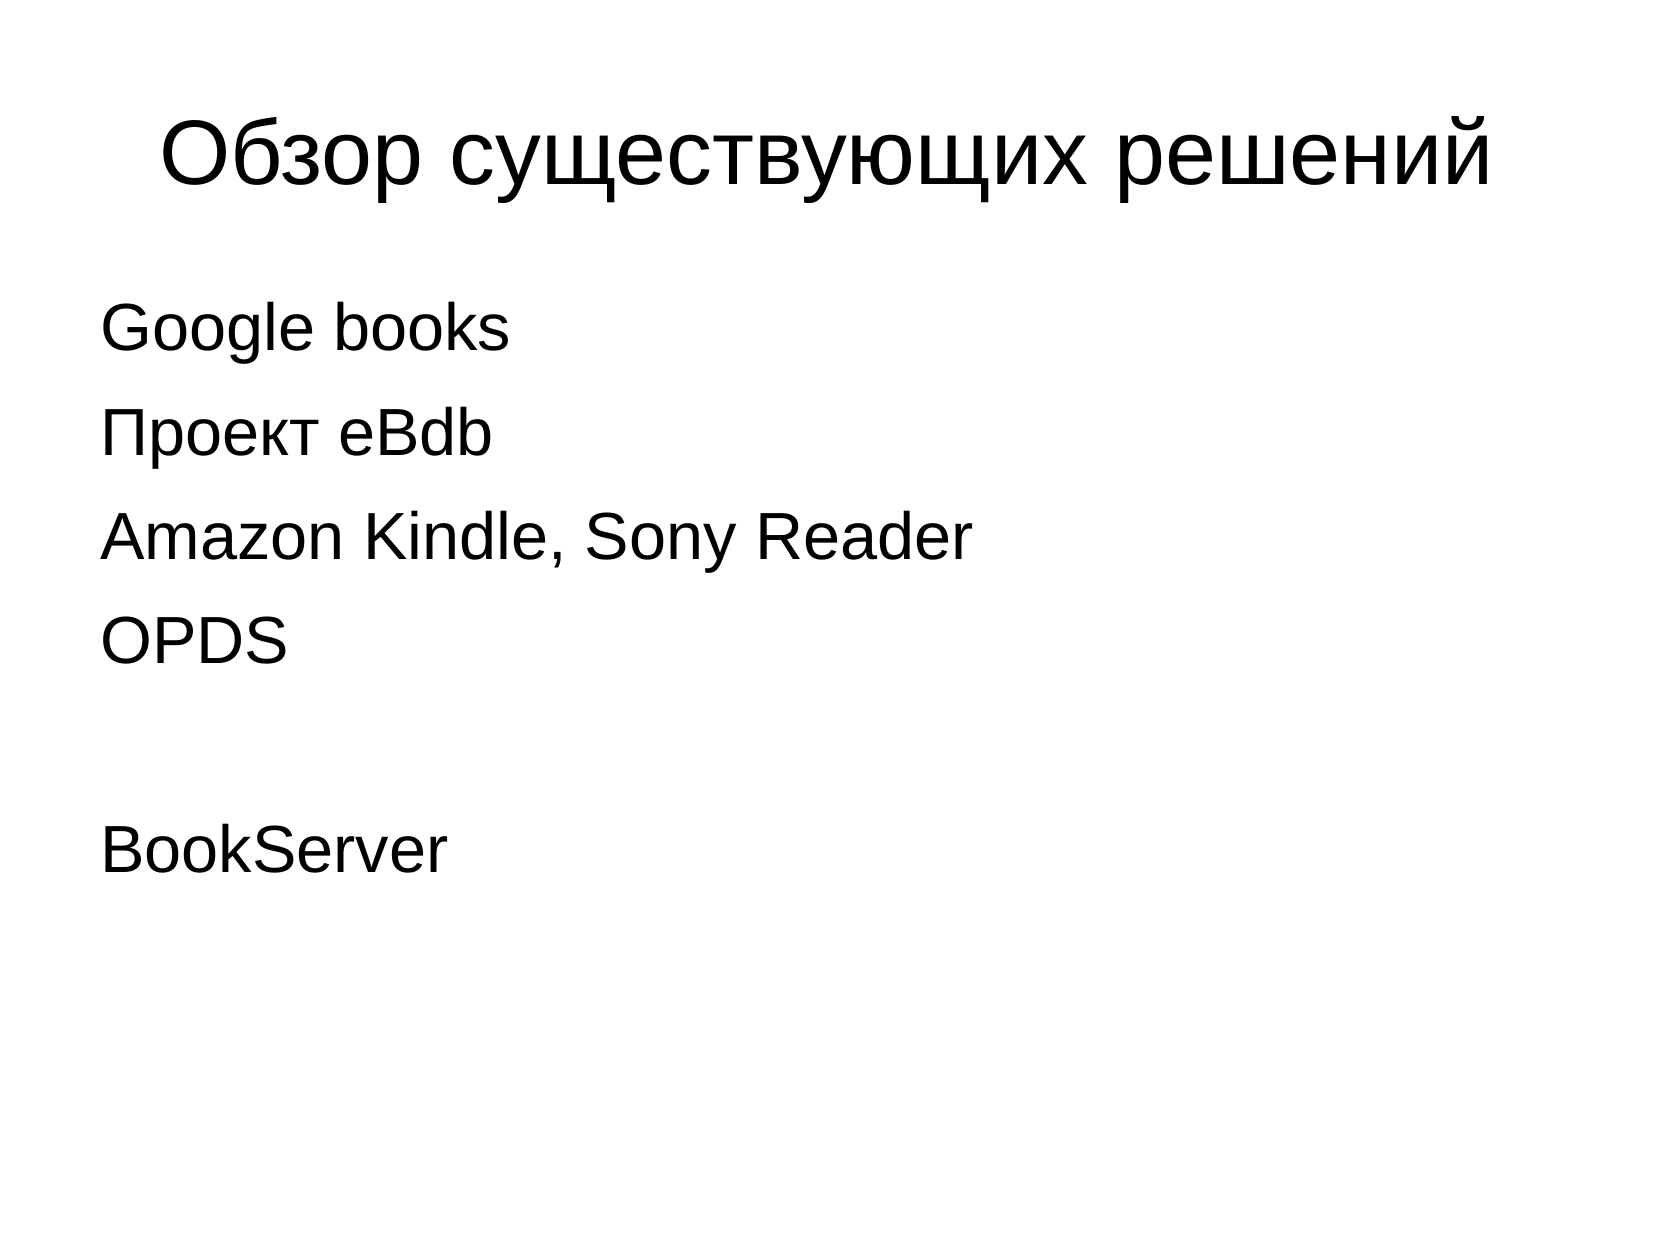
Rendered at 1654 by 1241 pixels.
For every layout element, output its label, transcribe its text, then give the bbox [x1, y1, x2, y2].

title Обзор существующих решений [82, 56, 1571, 250]
list Google books Проект eBdb Amazon Kindle, Sony Reader OPDS BookServer [82, 290, 1571, 1109]
